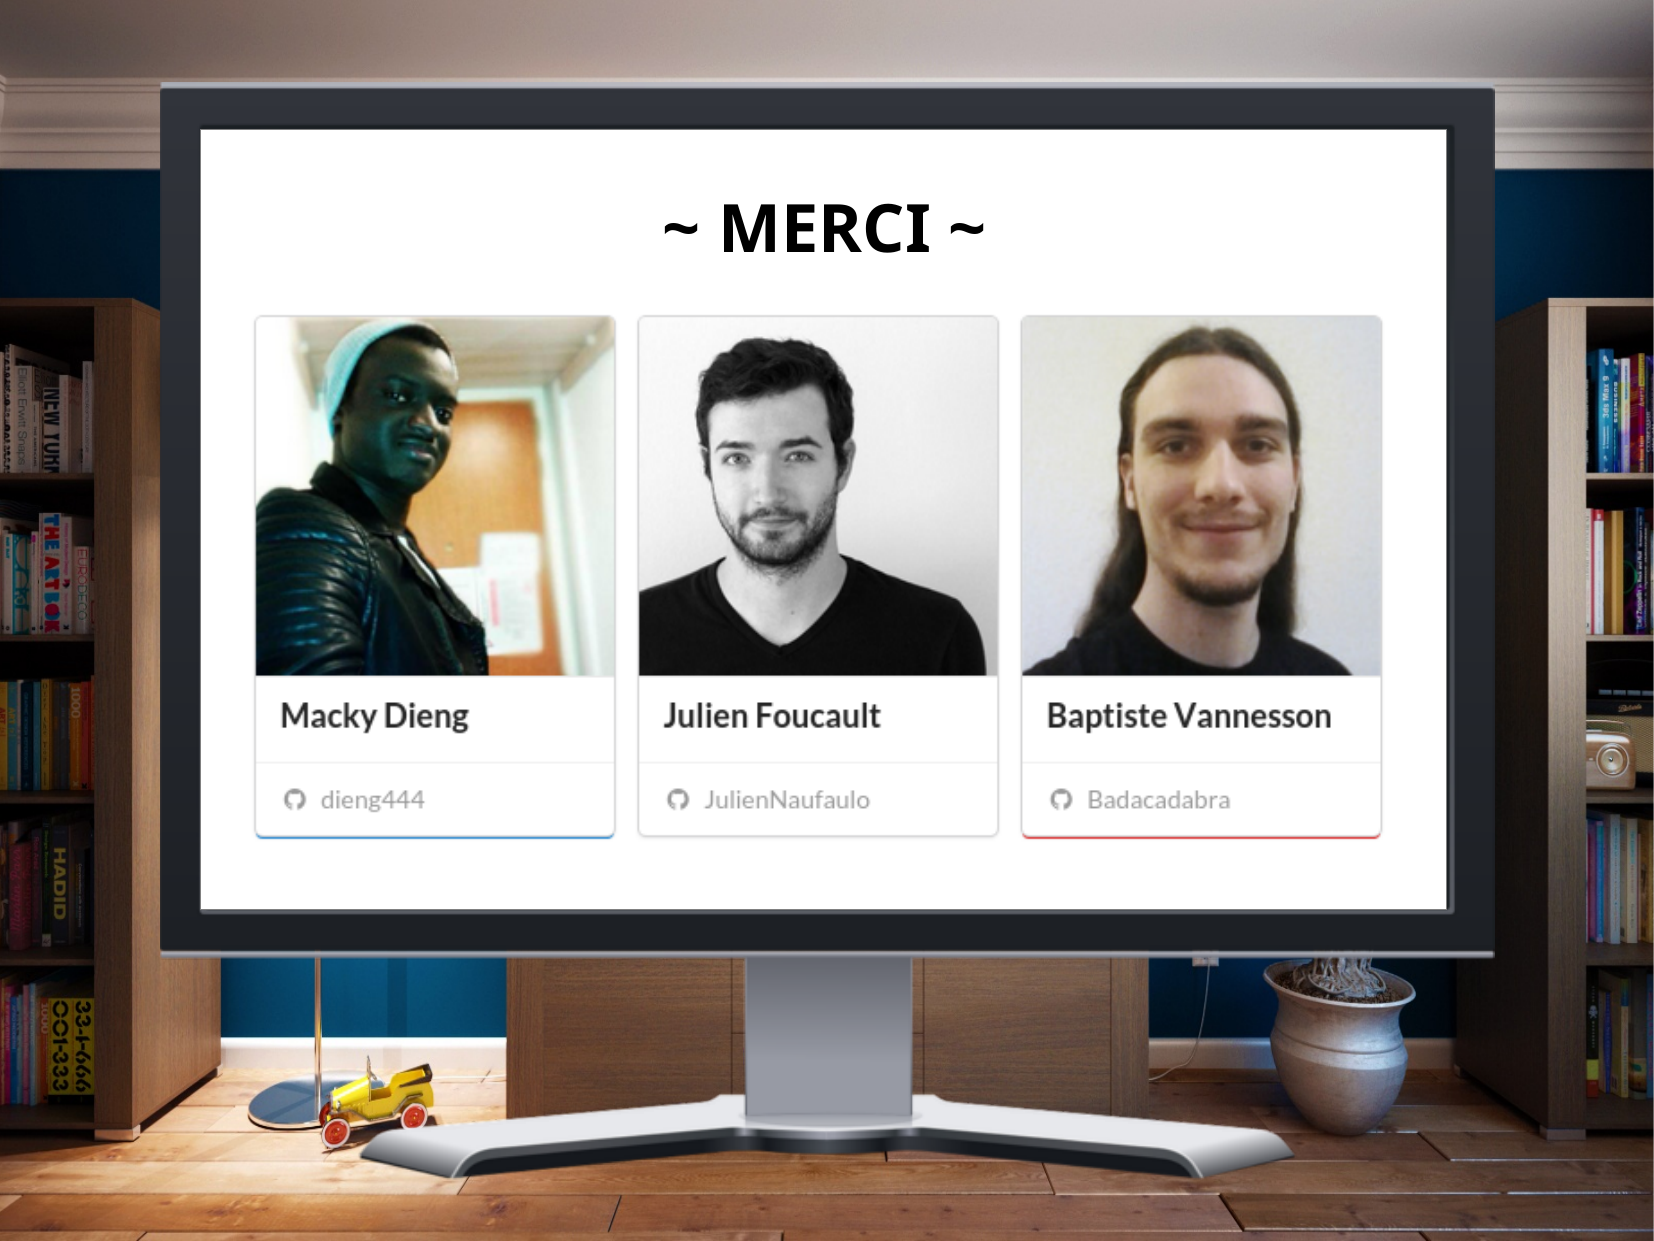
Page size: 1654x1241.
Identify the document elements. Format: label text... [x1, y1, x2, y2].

picture [0, 0, 1654, 1241]
title ~ MERCI ~ [203, 133, 1447, 319]
